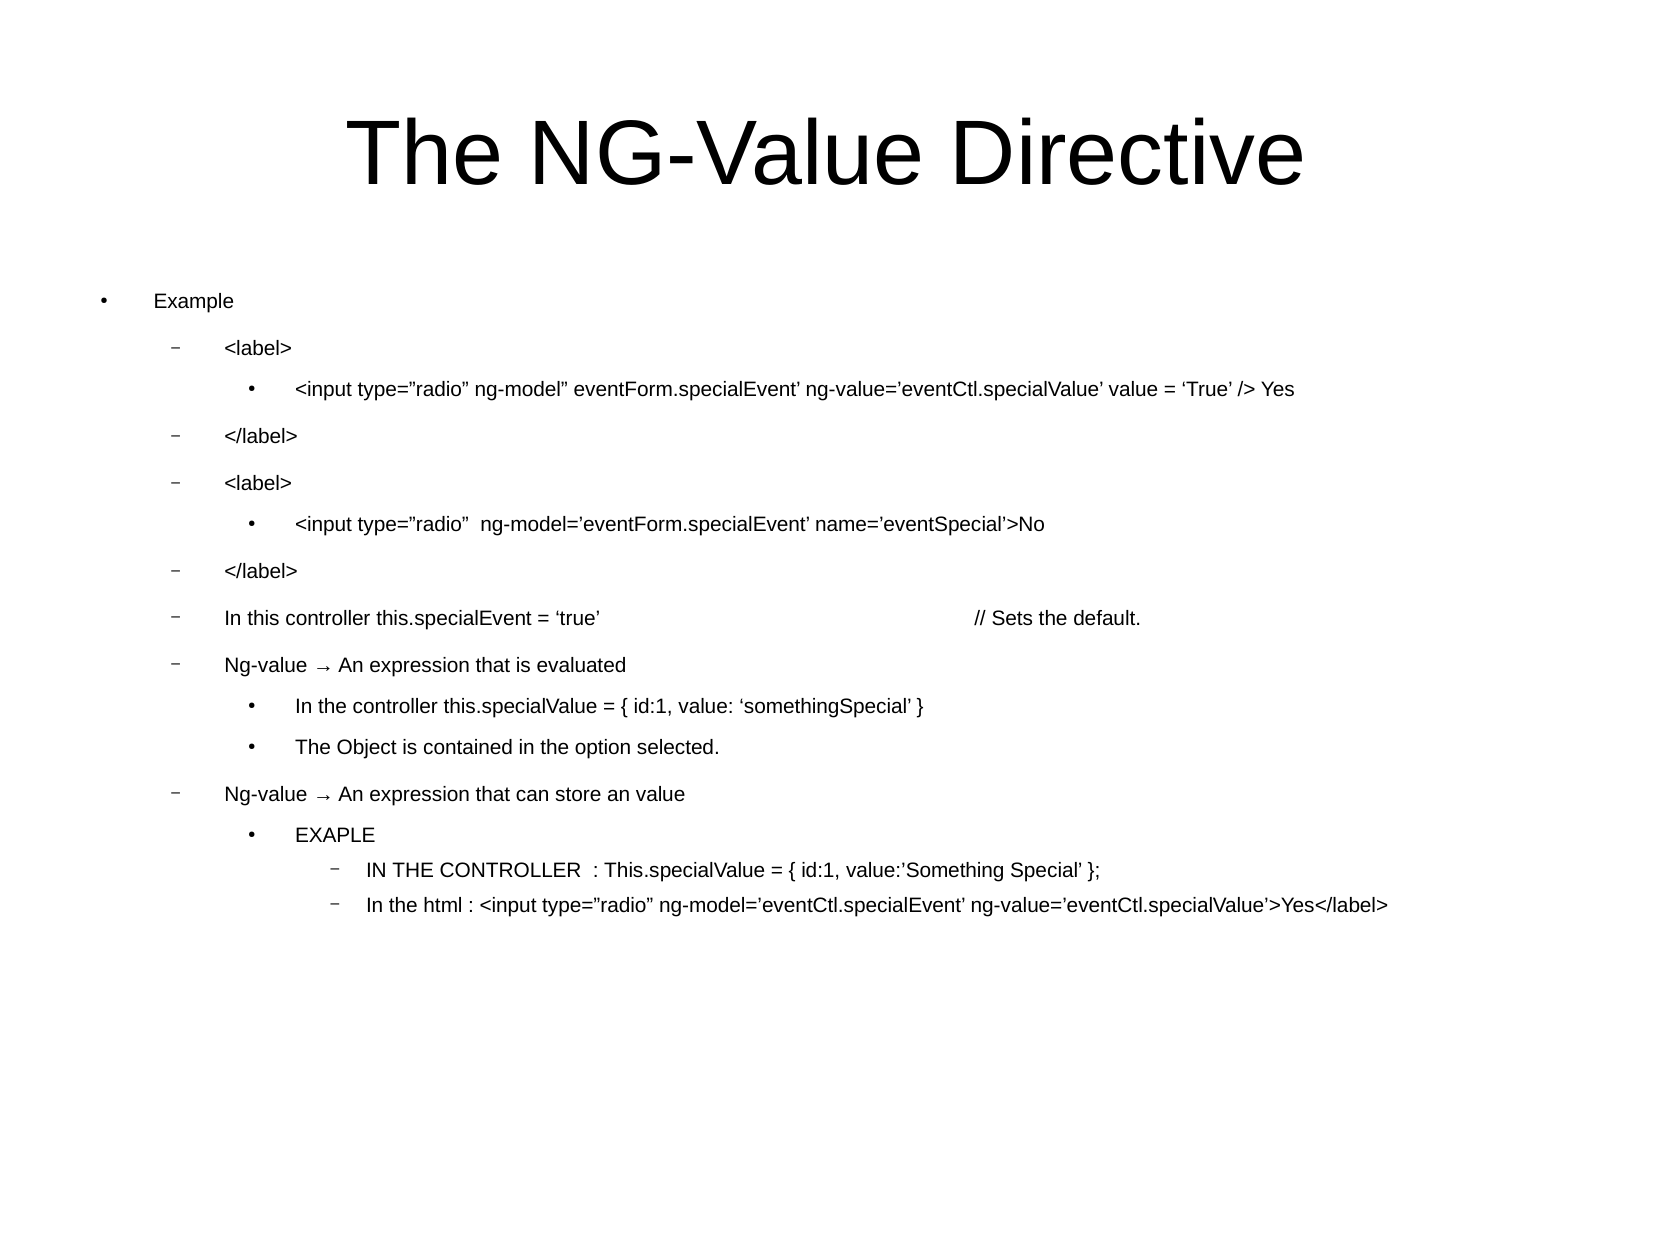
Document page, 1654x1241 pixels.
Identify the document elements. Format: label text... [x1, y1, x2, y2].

title The NG-Value Directive [82, 49, 1571, 257]
list Example <label> <input type=”radio” ng-model” eventForm.specialEvent’ ng-value=’eventCtl.specialValue’ value = ‘True’ /> Yes </label> <label> <input type=”radio” ng-model=’eventForm.specialEvent’ name=’eventSpecial’>No </label> In this controller this.specialEvent = ‘true’ // Sets the default. Ng-value → An expression that is evaluated In the controller this.specialValue = { id:1, value: ‘somethingSpecial’ } The Object is contained in the option selected. Ng-value → An expression that can store an value EXAPLE IN THE CONTROLLER : This.specialValue = { id:1, value:’Something Special’ }; In the html : <input type=”radio” ng-model=’eventCtl.specialEvent’ ng-value=’eventCtl.specialValue’>Yes</label> [82, 290, 1571, 1171]
